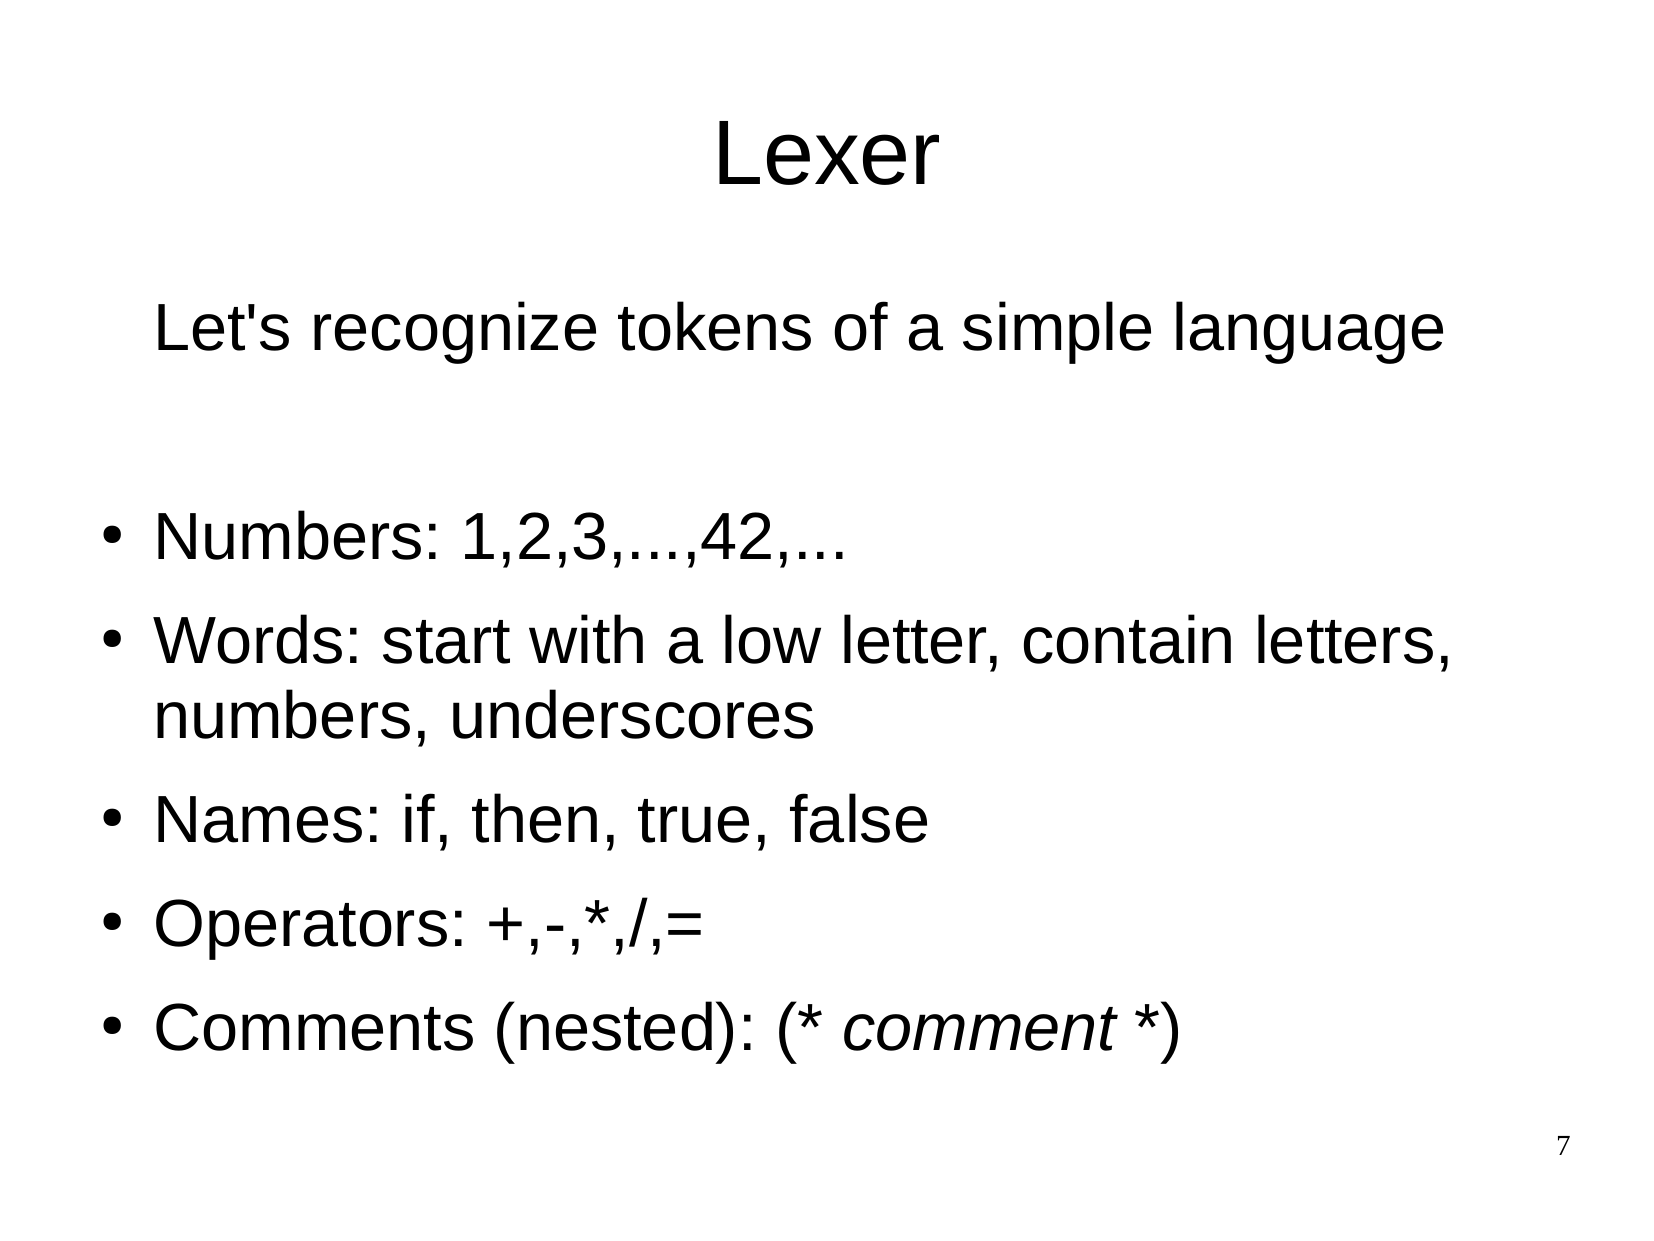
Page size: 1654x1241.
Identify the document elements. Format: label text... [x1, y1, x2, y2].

title Lexer [82, 49, 1571, 257]
list Let's recognize tokens of a simple language Numbers: 1,2,3,...,42,... Words: start with a low letter, contain letters, numbers, underscores Names: if, then, true, false Operators: +,-,*,/,= Comments (nested): (* comment *) [82, 290, 1571, 1109]
